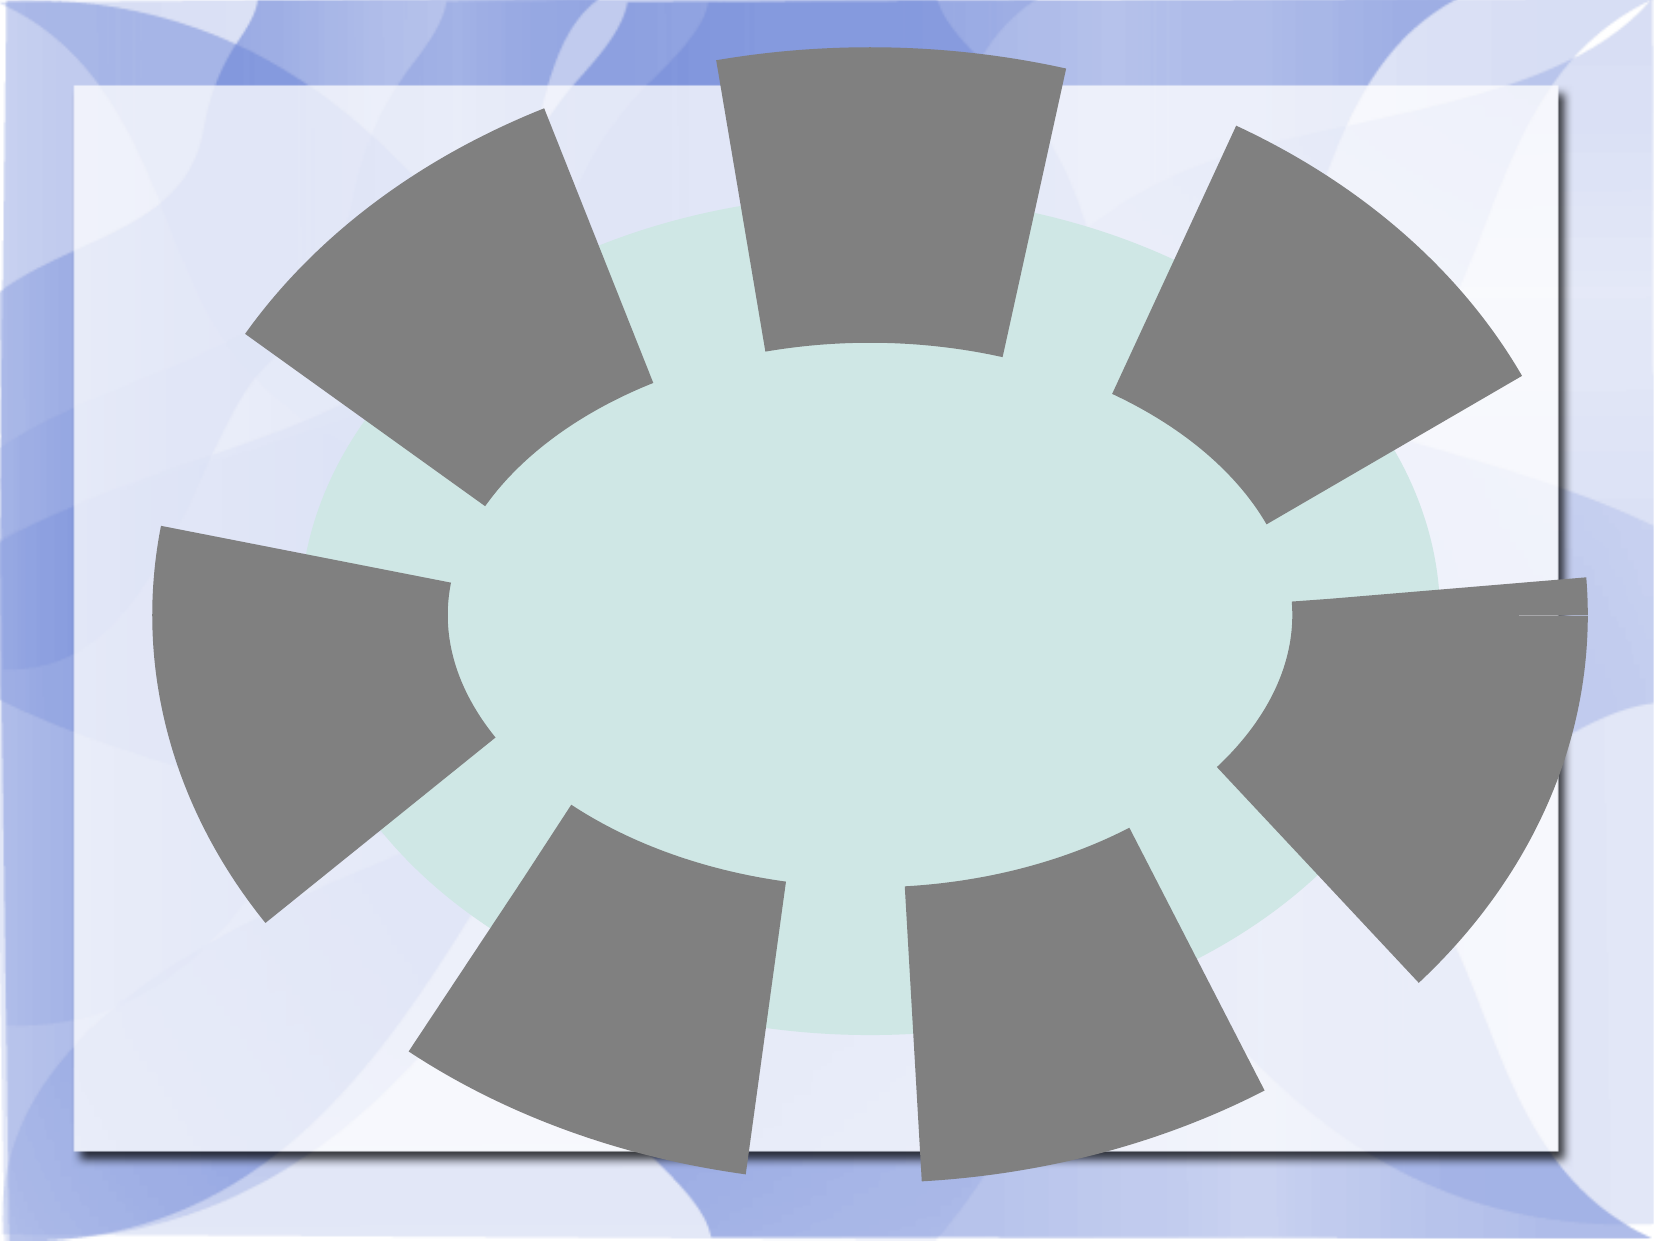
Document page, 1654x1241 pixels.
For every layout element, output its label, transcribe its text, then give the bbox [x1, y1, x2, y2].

subtitle There will be a lot of them [141, 195, 1501, 1105]
text_box [300, 195, 1441, 1036]
picture [0, 0, 1654, 1241]
